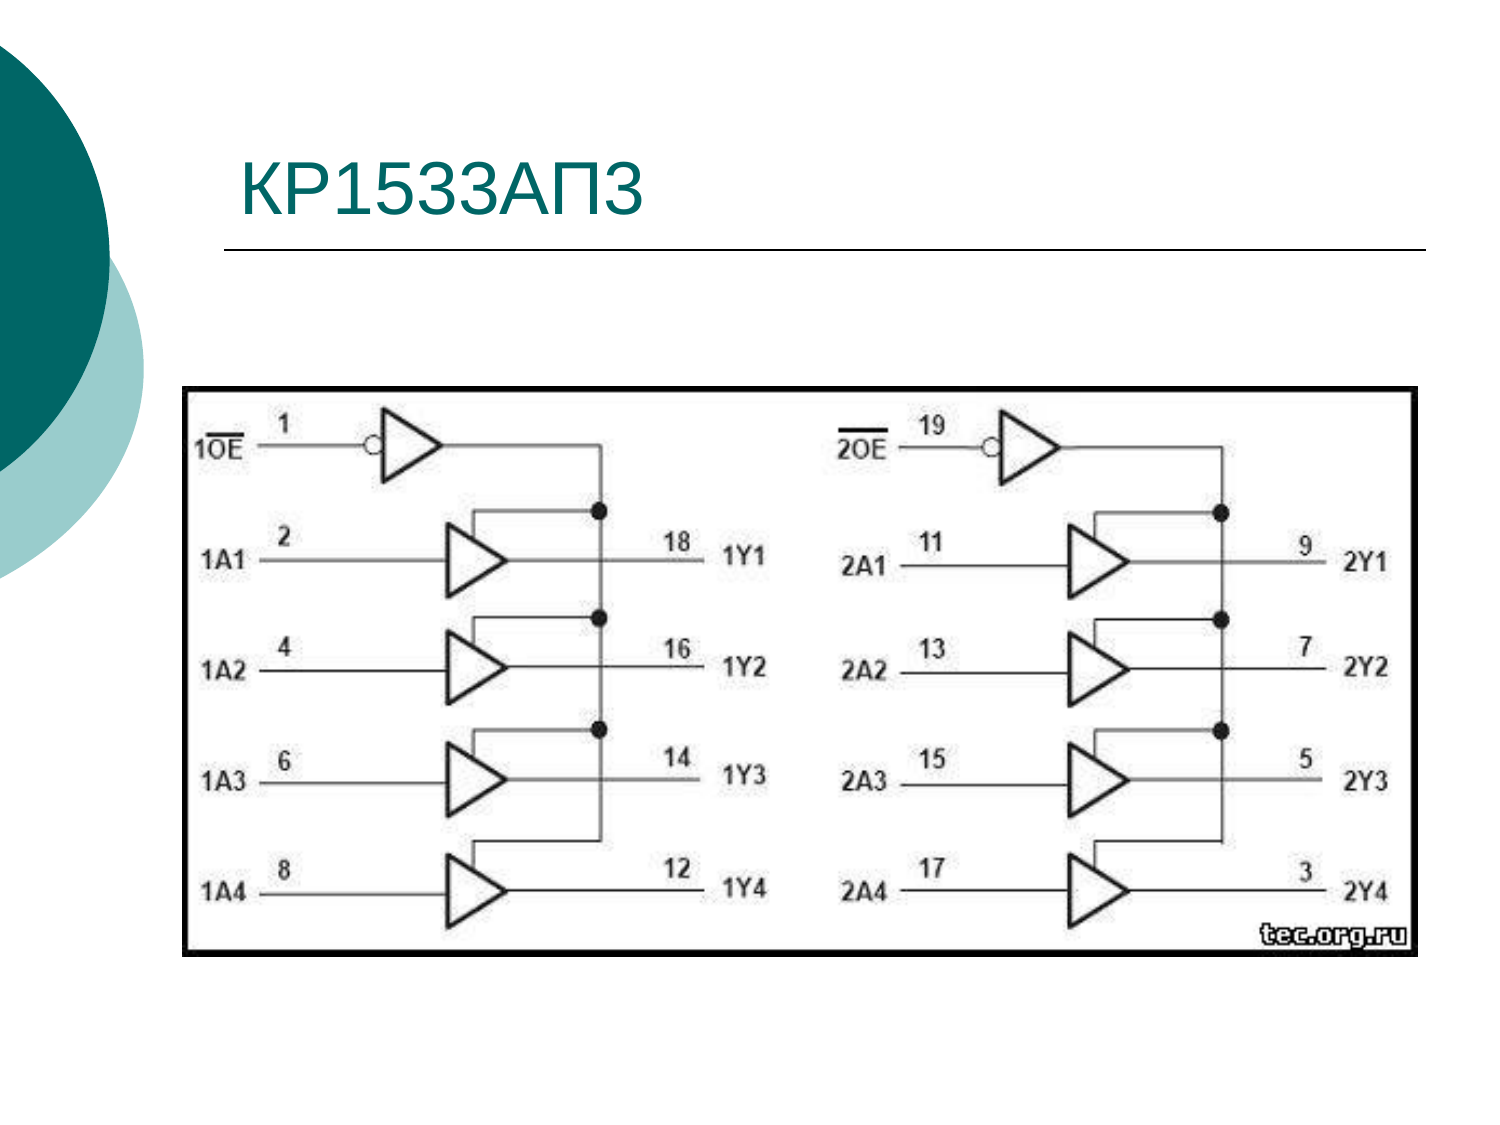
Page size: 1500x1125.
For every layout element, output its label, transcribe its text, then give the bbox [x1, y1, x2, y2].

title КР1533АП3 [224, 49, 1425, 237]
picture [182, 386, 1418, 957]
